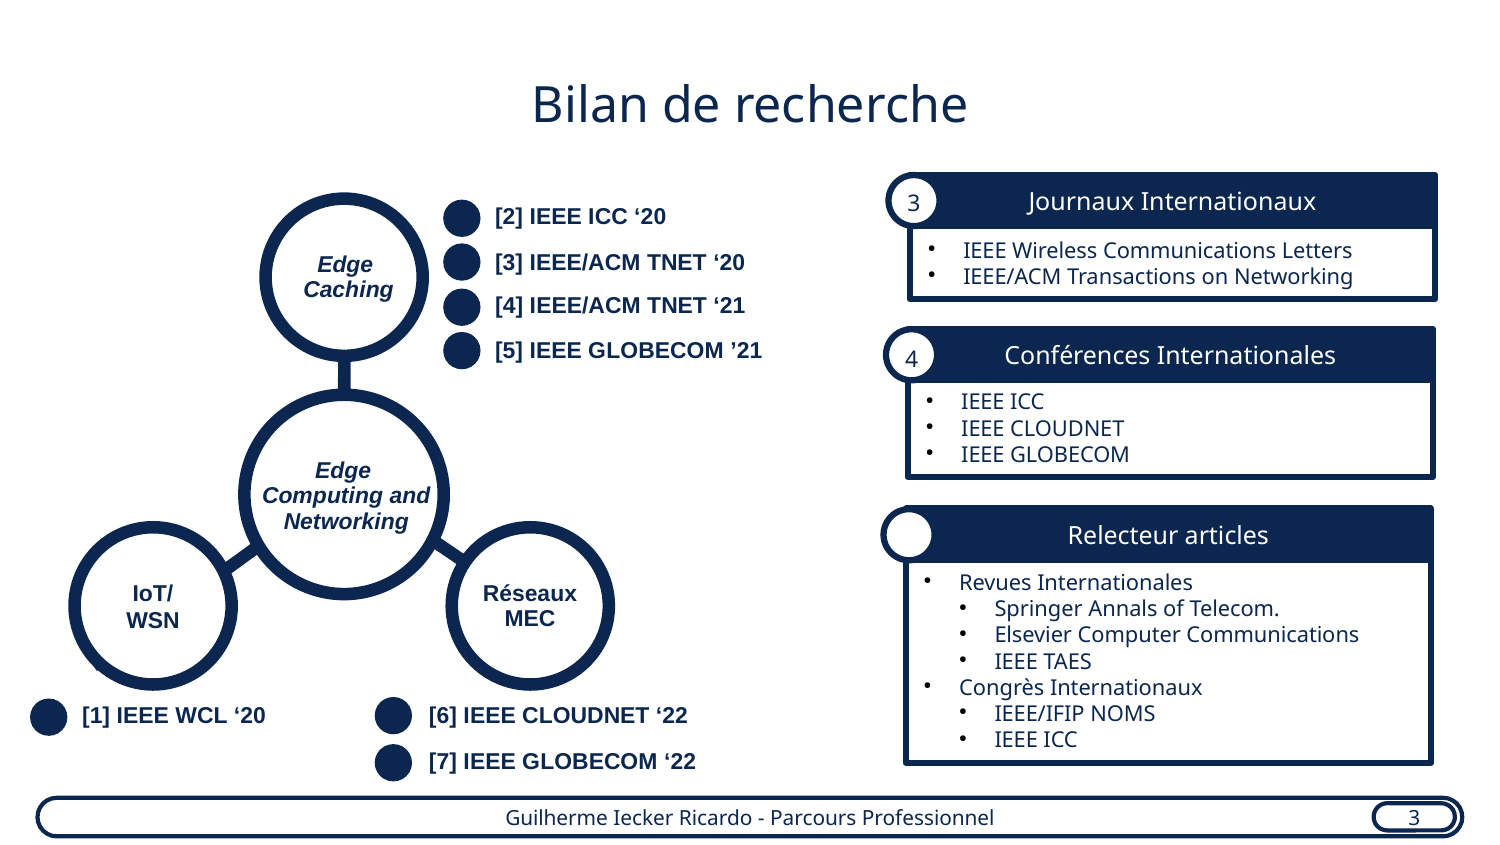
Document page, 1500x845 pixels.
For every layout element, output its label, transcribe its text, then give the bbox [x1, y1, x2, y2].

text_box Relecteur articles [905, 508, 1431, 560]
text_box 3 [1373, 803, 1455, 831]
text_box [3] IEEE/ACM TNET ‘20 [480, 241, 850, 283]
title Bilan de recherche [273, 57, 1227, 213]
text_box [900, 222, 928, 227]
text_box [4] IEEE/ACM TNET ‘21 [480, 285, 851, 327]
text_box Conférences Internationales [916, 329, 1433, 381]
text_box IoT/ WSN [74, 527, 232, 685]
text_box [275, 198, 413, 239]
text_box 4 [879, 335, 944, 377]
text_box [443, 199, 480, 237]
text_box [898, 377, 925, 381]
text_box [461, 243, 480, 281]
text_box 3 [879, 179, 949, 222]
text_box [1] IEEE WCL ‘20 [67, 695, 306, 745]
text_box Revues Internationales Springer Annals of Telecom. Elsevier Computer Communications IEEE TAES Congrès Internationaux IEEE/IFIP NOMS IEEE ICC [905, 560, 1431, 763]
text_box [7] IEEE GLOBECOM ‘22 [414, 741, 784, 783]
text_box Edge Computing and Networking [233, 450, 459, 542]
text_box Journaux Internationaux [910, 174, 1436, 226]
text_box [374, 696, 413, 735]
text_box [30, 698, 67, 736]
text_box [443, 288, 480, 326]
text_box Guilherme Iecker Ricardo - Parcours Professionnel [37, 797, 1463, 837]
text_box [5] IEEE GLOBECOM ’21 [480, 330, 850, 371]
text_box [275, 315, 414, 356]
text_box Réseaux MEC [417, 568, 643, 644]
text_box [895, 329, 928, 335]
text_box IEEE Wireless Communications Letters IEEE/ACM Transactions on Networking [910, 226, 1435, 300]
text_box [461, 644, 599, 685]
text_box [2] IEEE ICC ‘20 [480, 196, 910, 241]
text_box [461, 527, 600, 568]
text_box [254, 394, 434, 450]
text_box Edge Caching [235, 239, 461, 315]
text_box IEEE ICC IEEE CLOUDNET IEEE GLOBECOM [907, 381, 1433, 477]
text_box [6] IEEE CLOUDNET ‘22 [414, 695, 784, 736]
text_box [443, 331, 480, 370]
text_box [883, 509, 935, 561]
text_box [256, 542, 432, 595]
text_box [374, 744, 413, 782]
text_box [900, 175, 928, 179]
